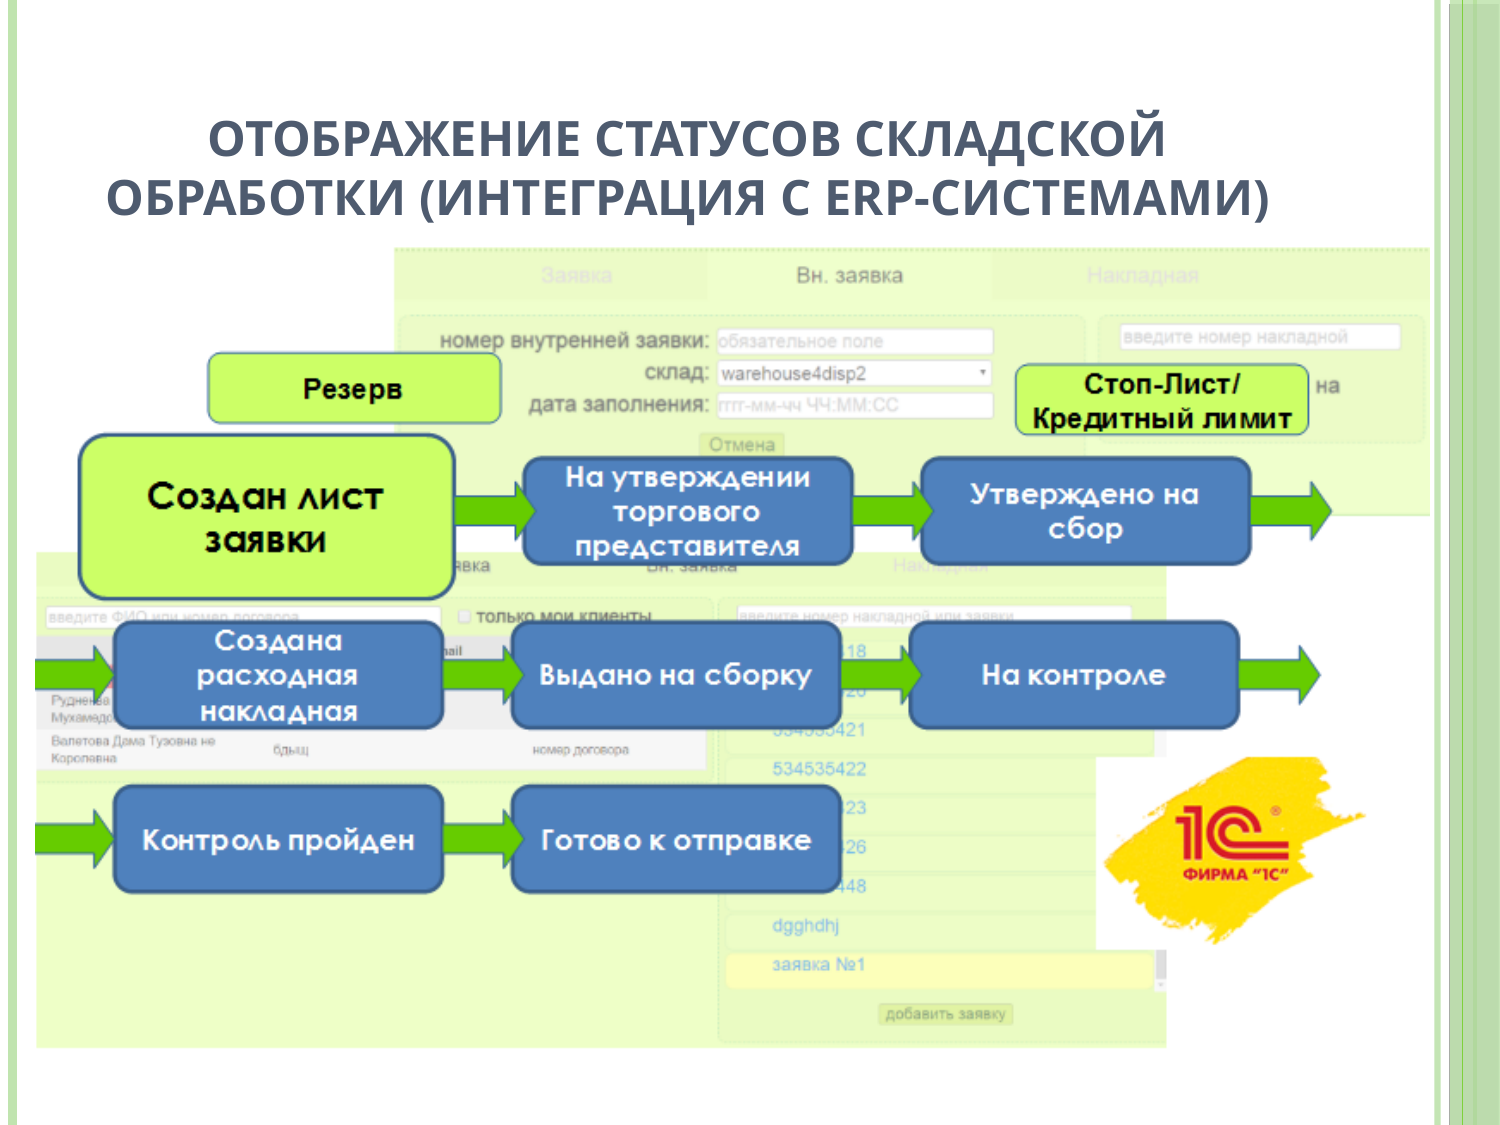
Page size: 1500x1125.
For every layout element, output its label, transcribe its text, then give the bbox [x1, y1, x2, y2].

title Отображение статусов складской обработки (интеграция с ERP-системами) [75, 45, 1300, 233]
picture [35, 234, 1430, 1069]
